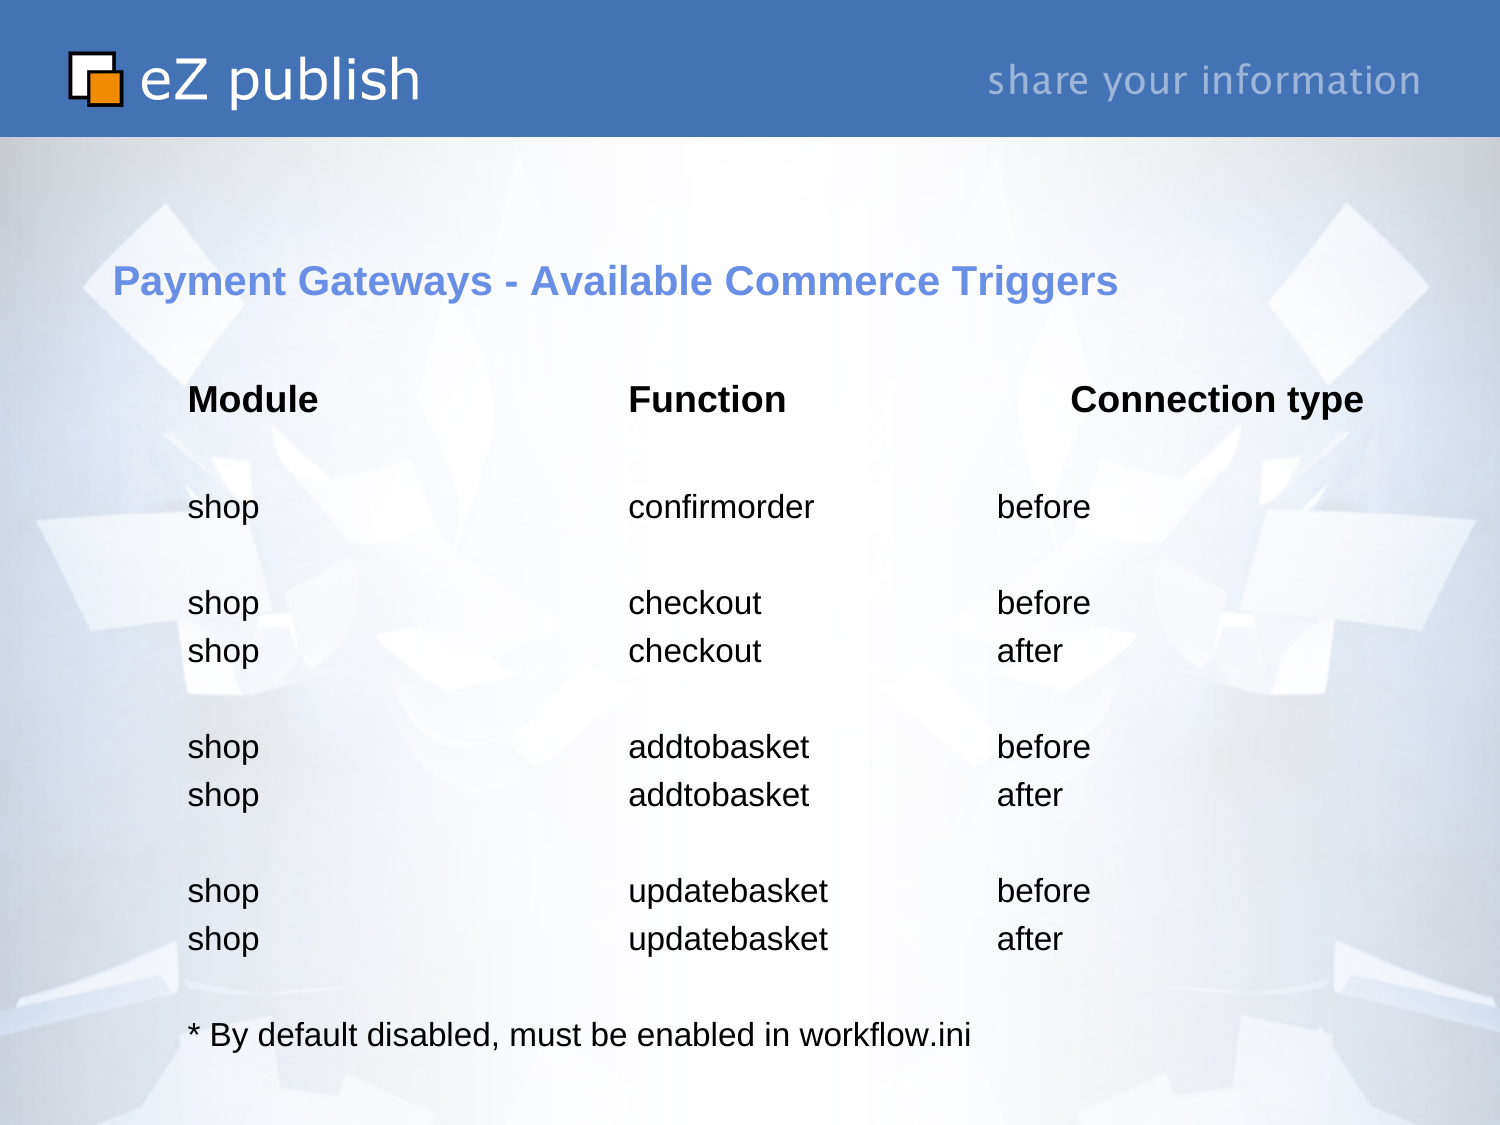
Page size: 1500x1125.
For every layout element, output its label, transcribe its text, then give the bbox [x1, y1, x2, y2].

title Payment Gateways - Available Commerce Triggers [112, 237, 1500, 325]
list Module Function Connection type shop confirmorder before shop checkout before shop checkout after shop addtobasket before shop addtobasket after shop updatebasket before shop updatebasket after * By default disabled, must be enabled in workflow.ini [112, 324, 1388, 1063]
picture [0, 0, 1500, 1125]
